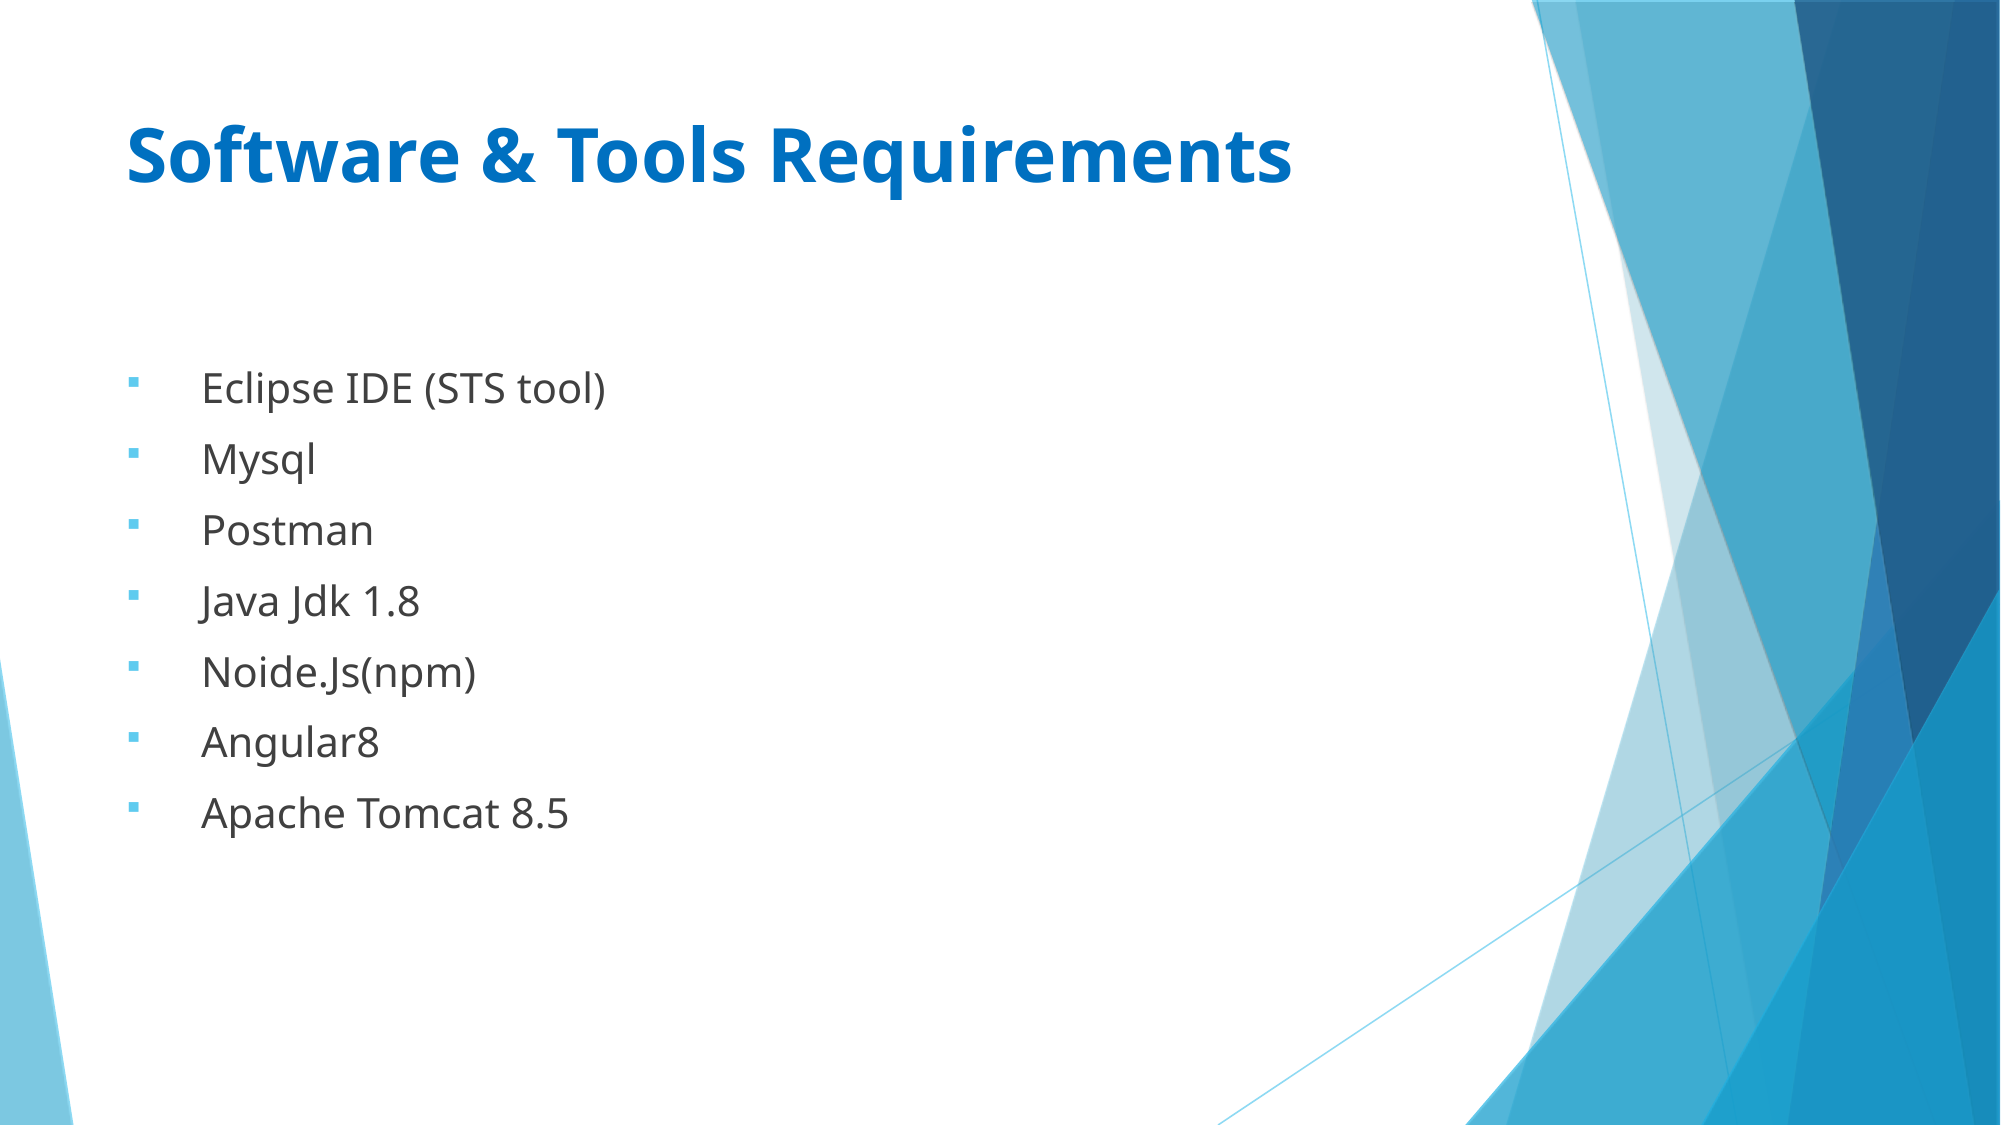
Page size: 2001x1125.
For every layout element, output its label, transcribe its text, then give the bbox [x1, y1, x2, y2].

title Software & Tools Requirements [111, 99, 1522, 317]
list Eclipse IDE (STS tool) Mysql Postman Java Jdk 1.8 Noide.Js(npm) Angular8 Apache Tomcat 8.5 [111, 354, 1522, 992]
